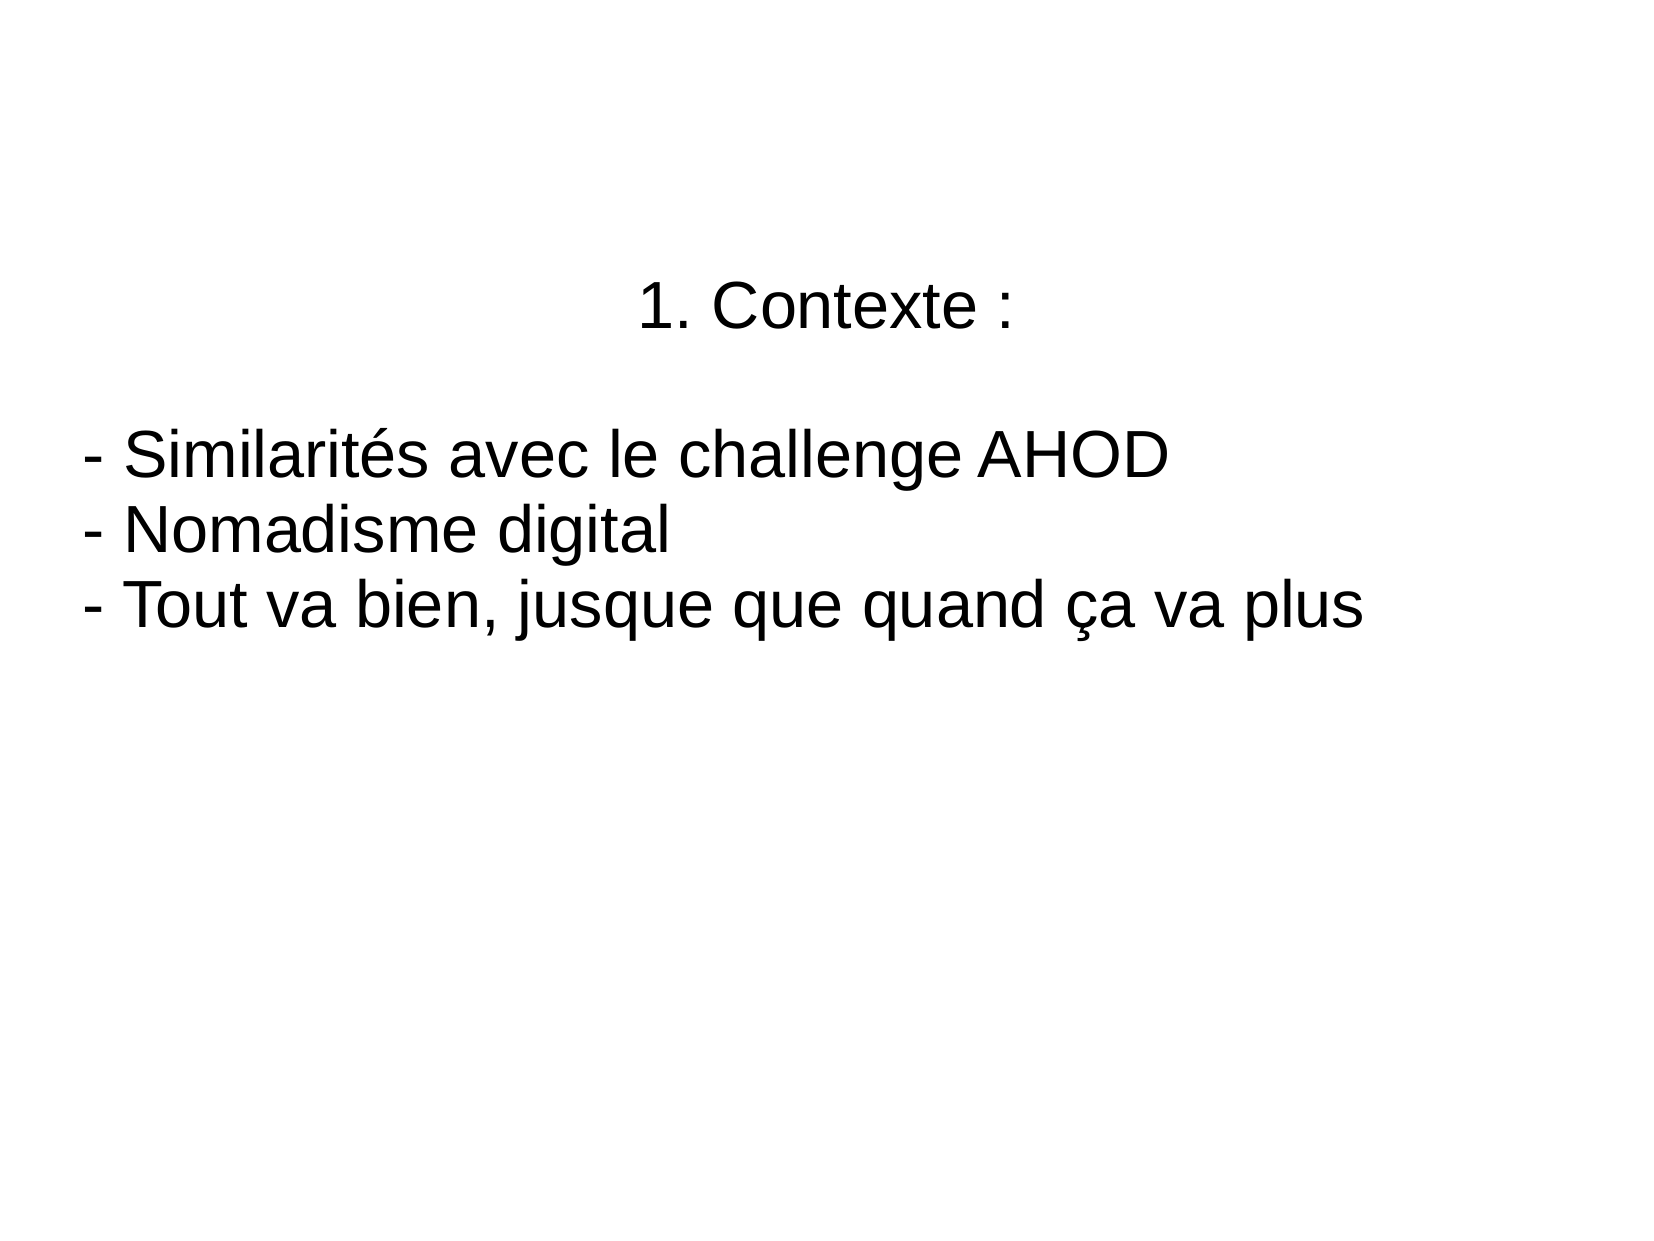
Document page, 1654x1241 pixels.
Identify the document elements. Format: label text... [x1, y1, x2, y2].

subtitle 1. Contexte : - Similarités avec le challenge AHOD - Nomadisme digital - Tout va bien, jusque que quand ça va plus [82, 49, 1571, 1010]
